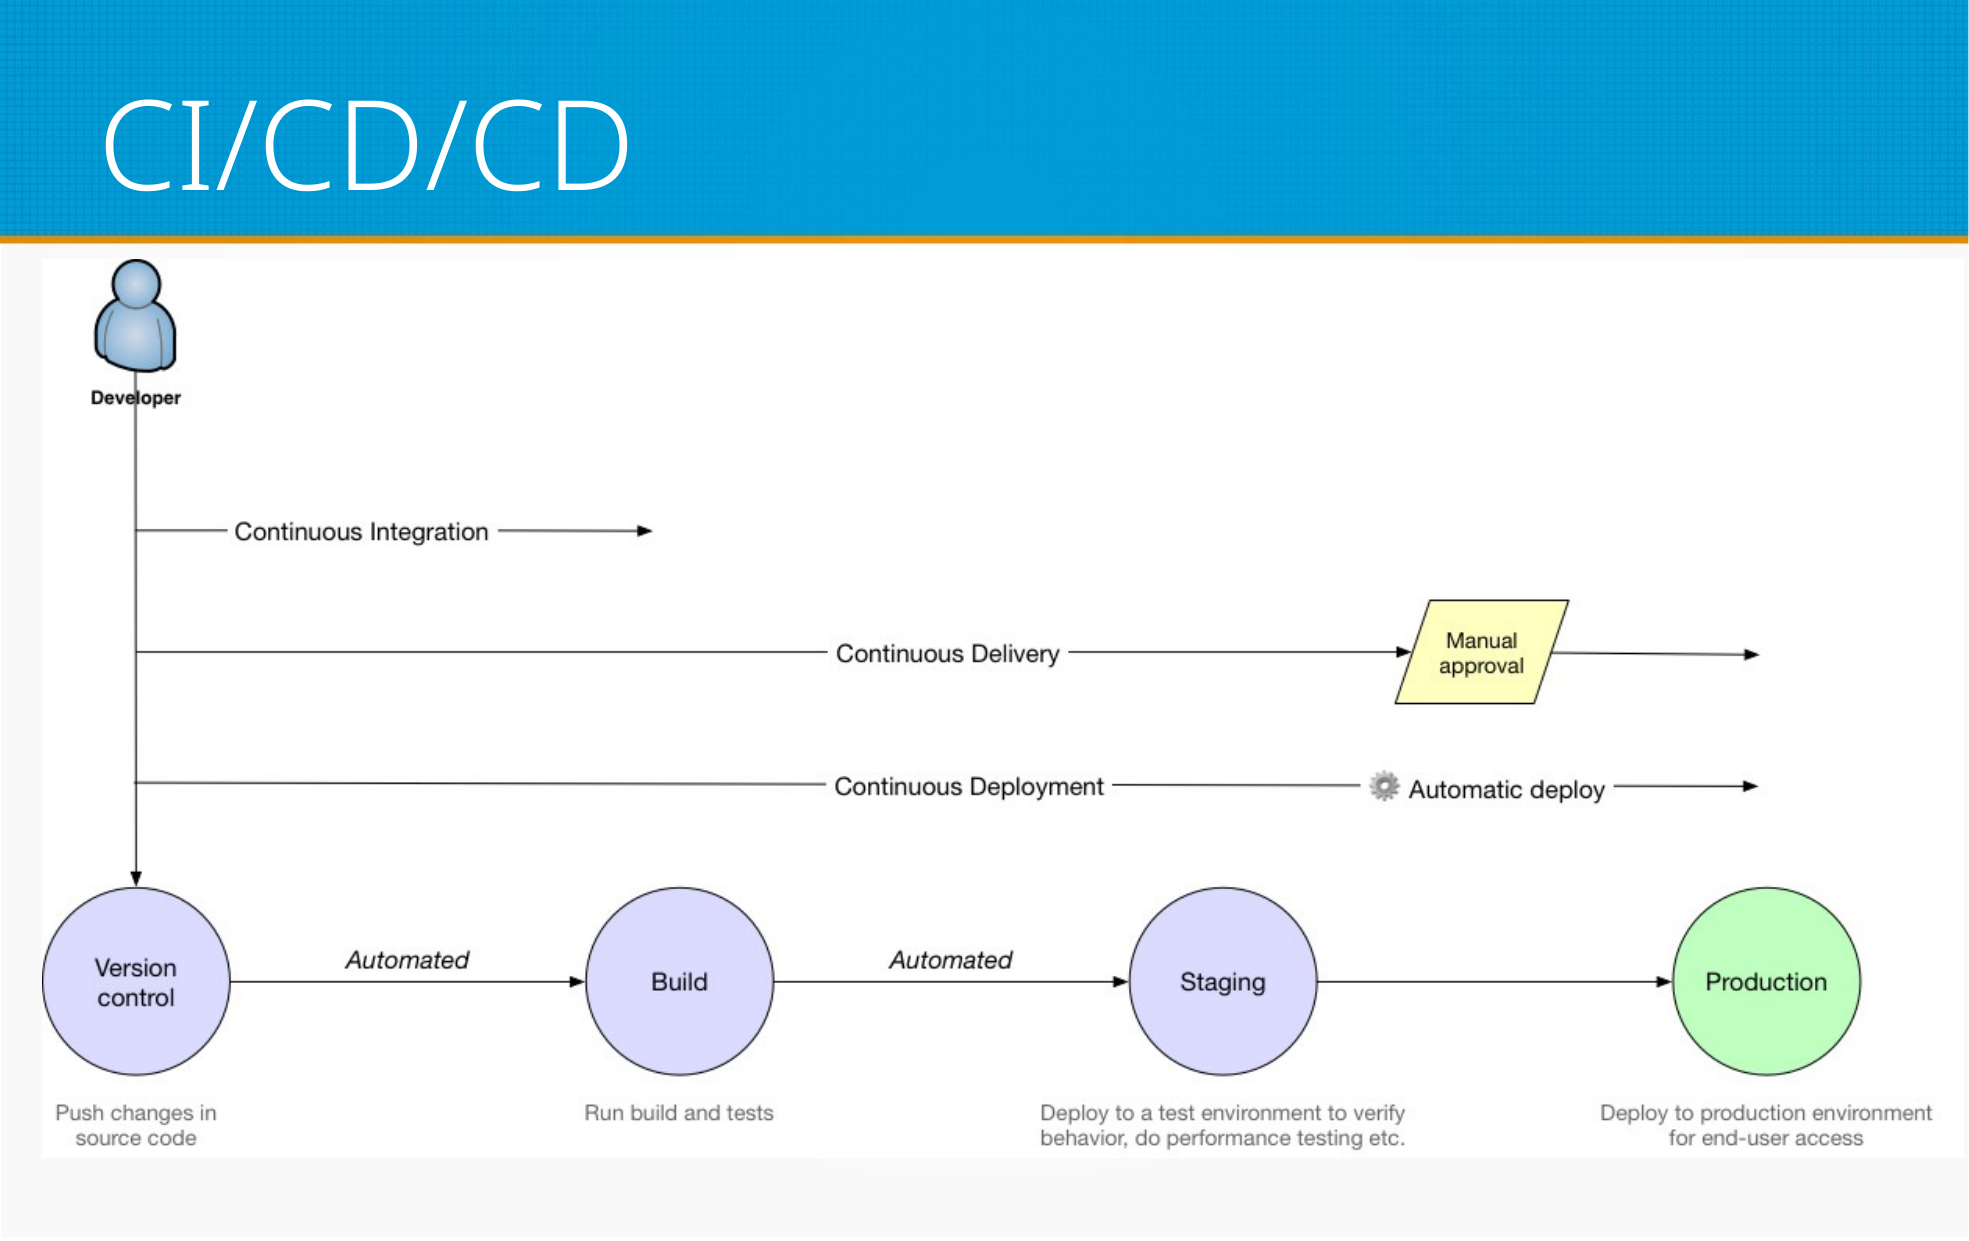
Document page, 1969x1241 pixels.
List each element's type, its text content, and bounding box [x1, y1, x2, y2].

picture [0, 233, 1969, 1241]
title CI/CD/CD [98, 19, 1870, 227]
